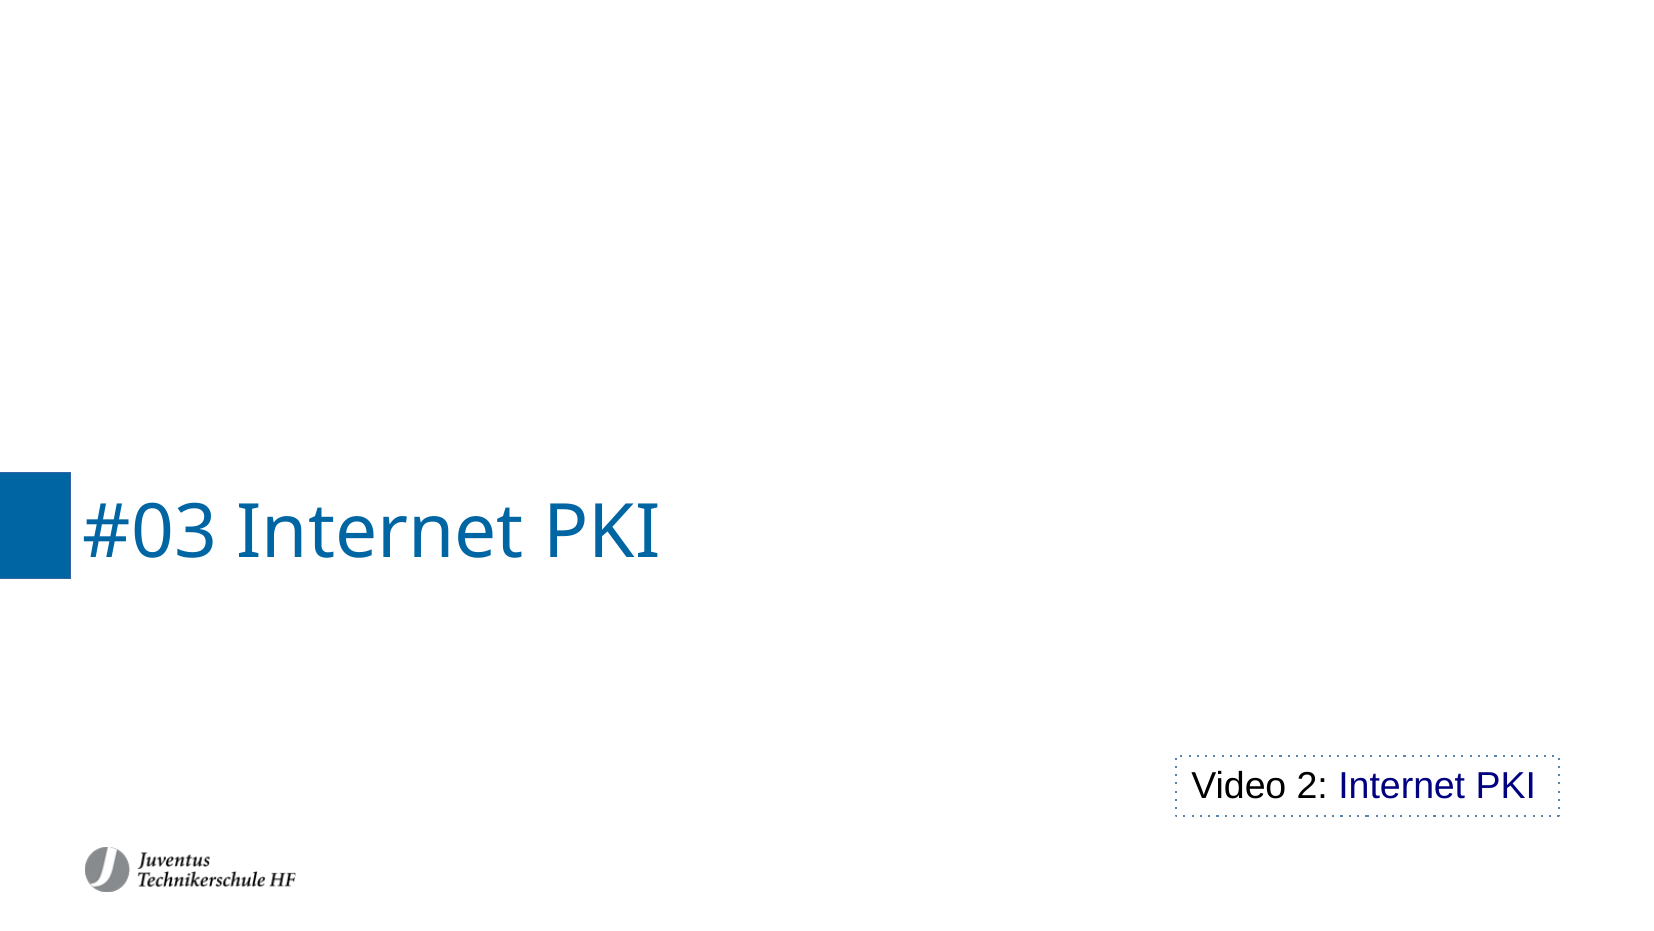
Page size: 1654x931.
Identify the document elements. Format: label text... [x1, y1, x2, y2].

text_box Video 2: Internet PKI [1175, 756, 1560, 816]
picture [85, 847, 296, 892]
title #03 Internet PKI [82, 450, 1571, 606]
